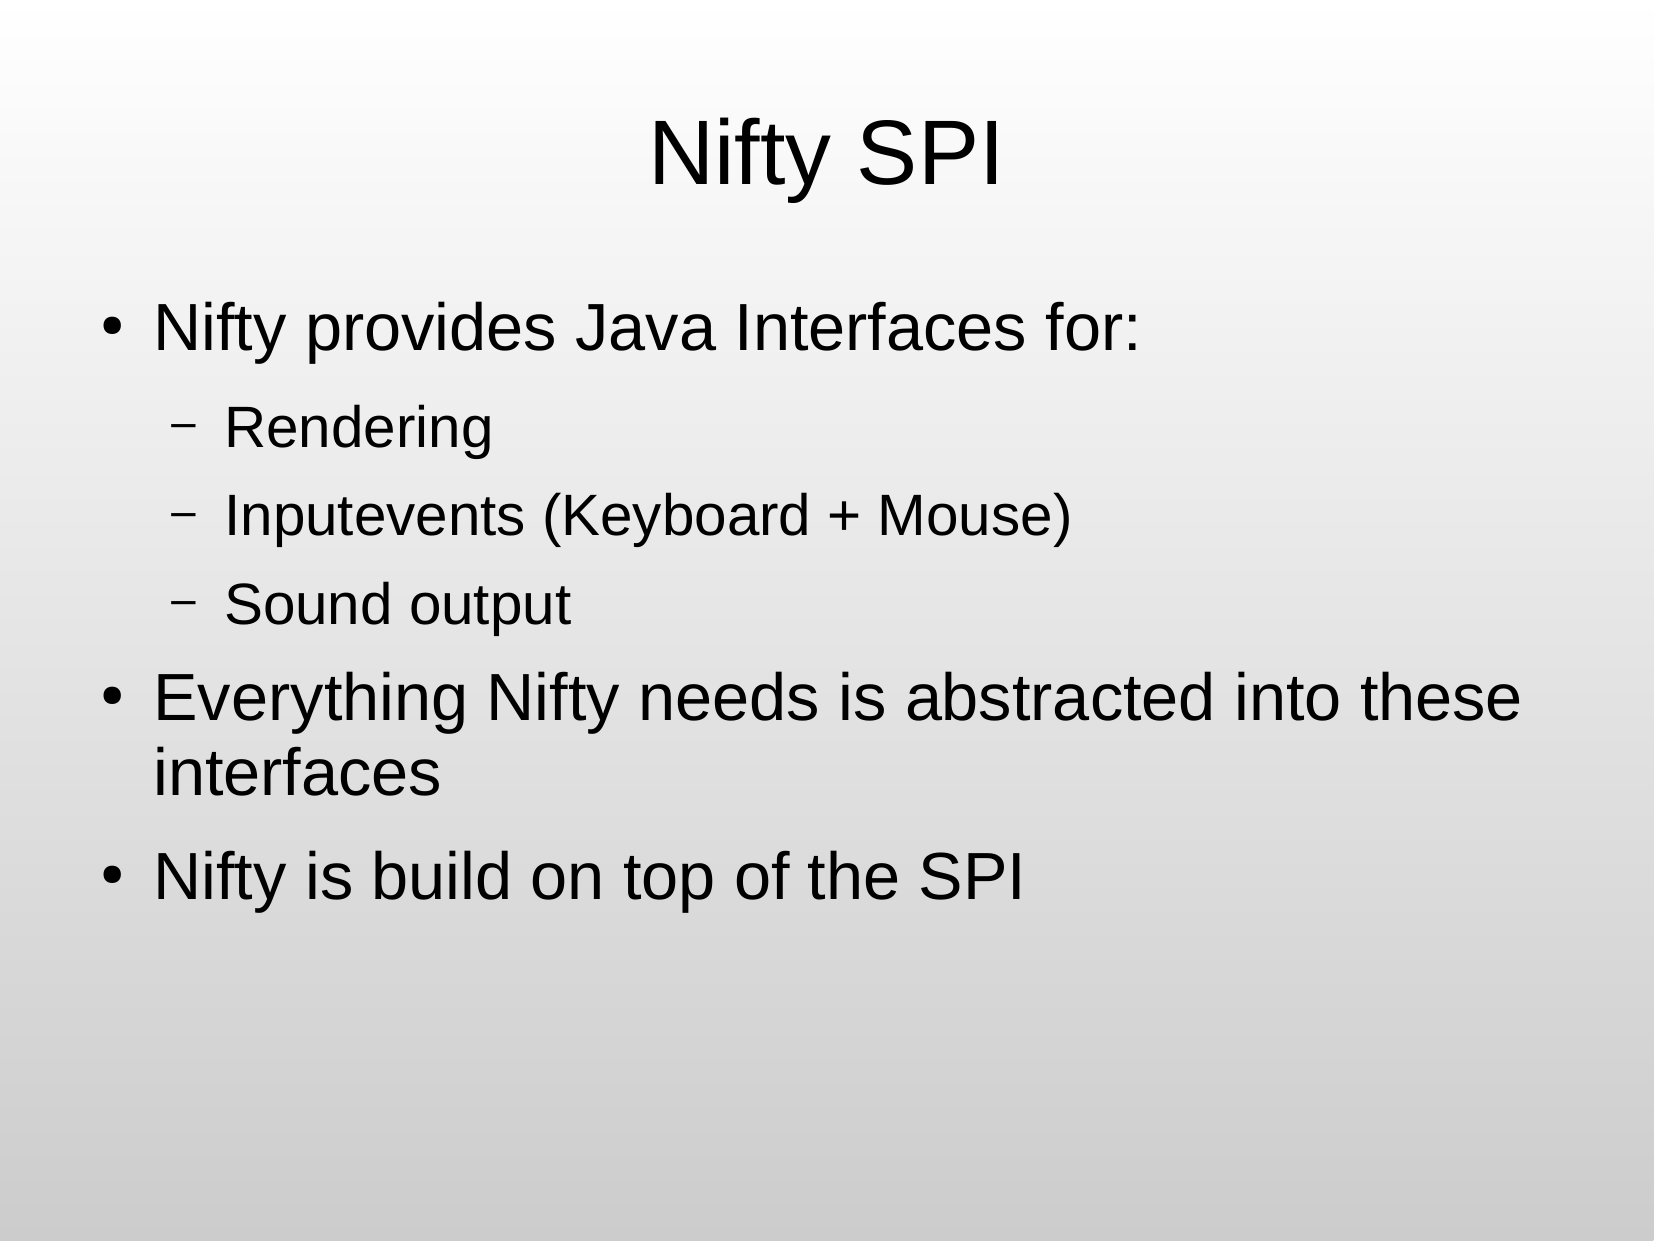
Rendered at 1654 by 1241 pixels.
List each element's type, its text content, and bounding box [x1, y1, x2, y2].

list Nifty provides Java Interfaces for: Rendering Inputevents (Keyboard + Mouse) Sound output Everything Nifty needs is abstracted into these interfaces Nifty is build on top of the SPI [82, 290, 1571, 1109]
title Nifty SPI [82, 49, 1571, 257]
